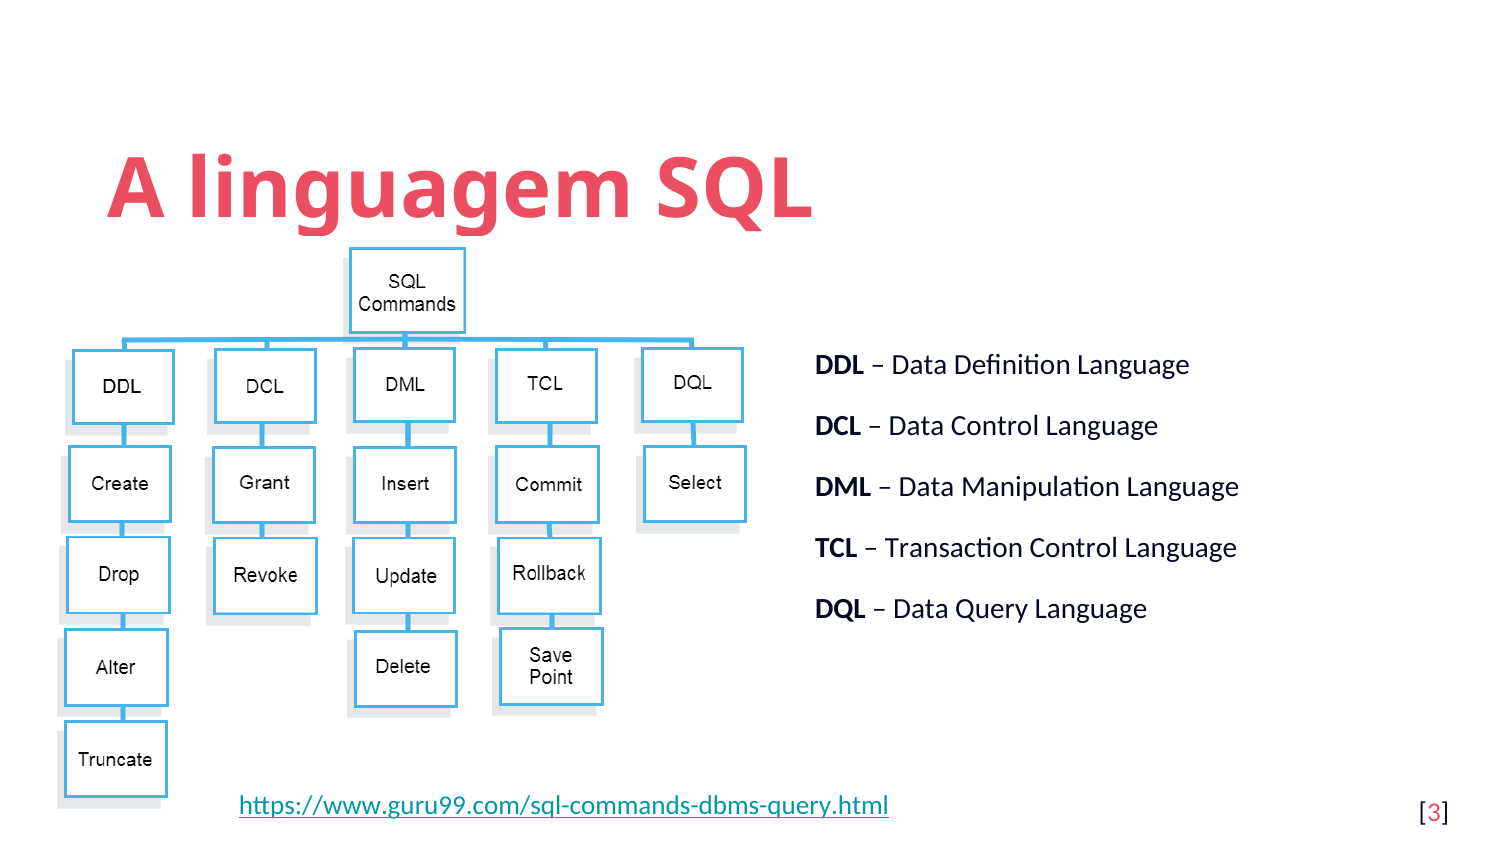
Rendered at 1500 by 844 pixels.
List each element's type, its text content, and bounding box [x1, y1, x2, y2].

slide_number [‹#›] [1403, 779, 1494, 844]
picture [32, 236, 800, 813]
text_box https://www.guru99.com/sql-commands-dbms-query.html [223, 767, 924, 833]
text_box DDL – Data Definition Language DCL – Data Control Language DML – Data Manipulation Language TCL – Transaction Control Language DQL – Data Query Language [799, 325, 1500, 761]
text_box A linguagem SQL [92, 104, 1408, 243]
